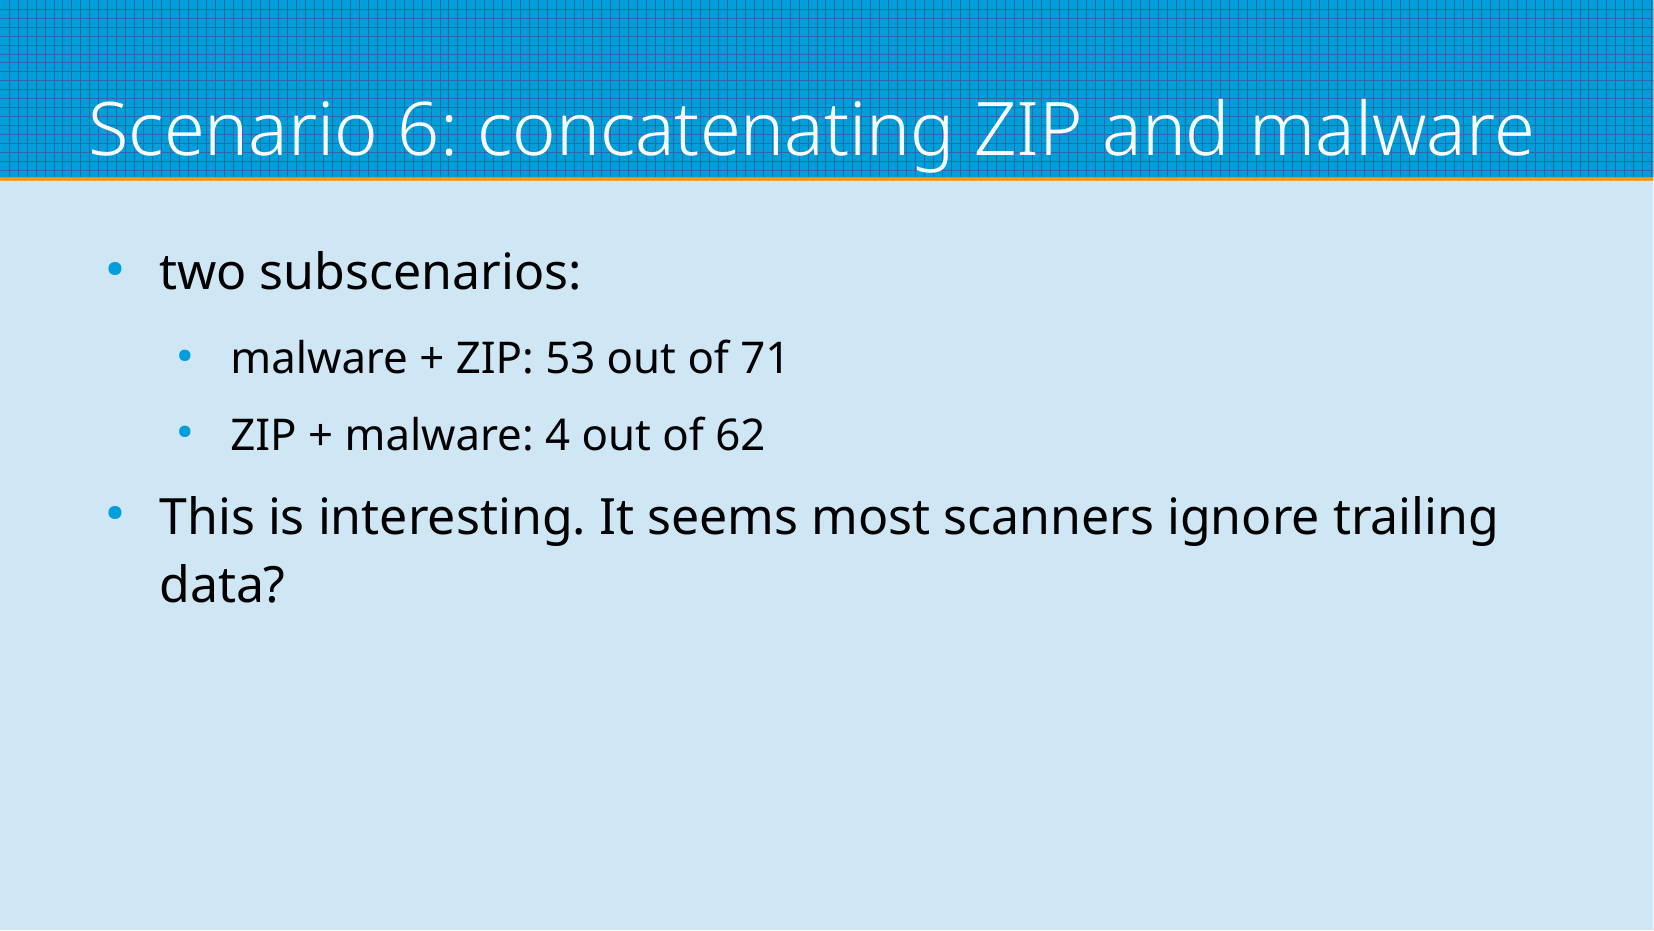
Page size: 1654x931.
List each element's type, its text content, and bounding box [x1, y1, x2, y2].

list two subscenarios: malware + ZIP: 53 out of 71 ZIP + malware: 4 out of 62 This is interesting. It seems most scanners ignore trailing data? [88, 236, 1565, 813]
title Scenario 6: concatenating ZIP and malware [88, 14, 1565, 178]
